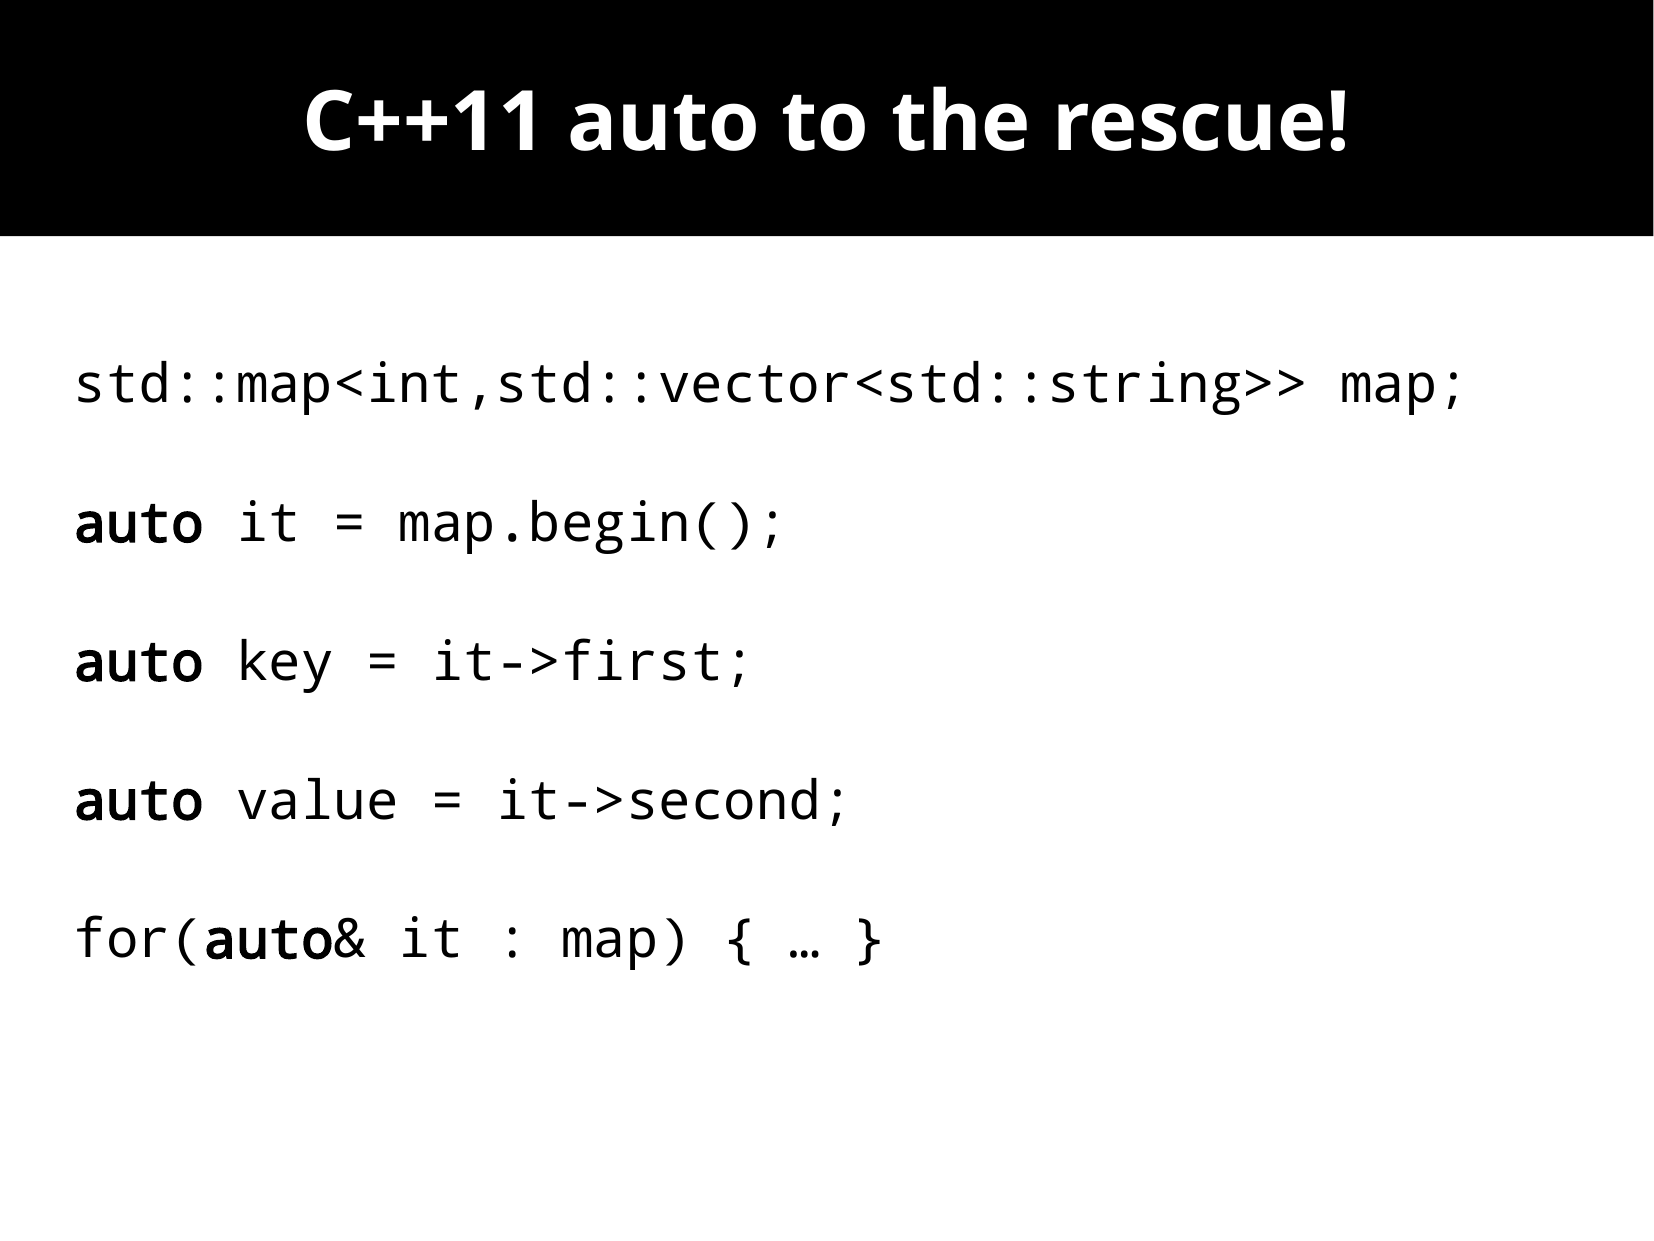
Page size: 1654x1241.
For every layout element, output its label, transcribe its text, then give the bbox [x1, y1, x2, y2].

text_box std::map<int,std::vector<std::string>> map; auto it = map.begin(); auto key = it->first; auto value = it->second; for(auto& it : map) { … } [59, 275, 1619, 1193]
subtitle C++11 auto to the rescue! [0, 0, 1654, 237]
